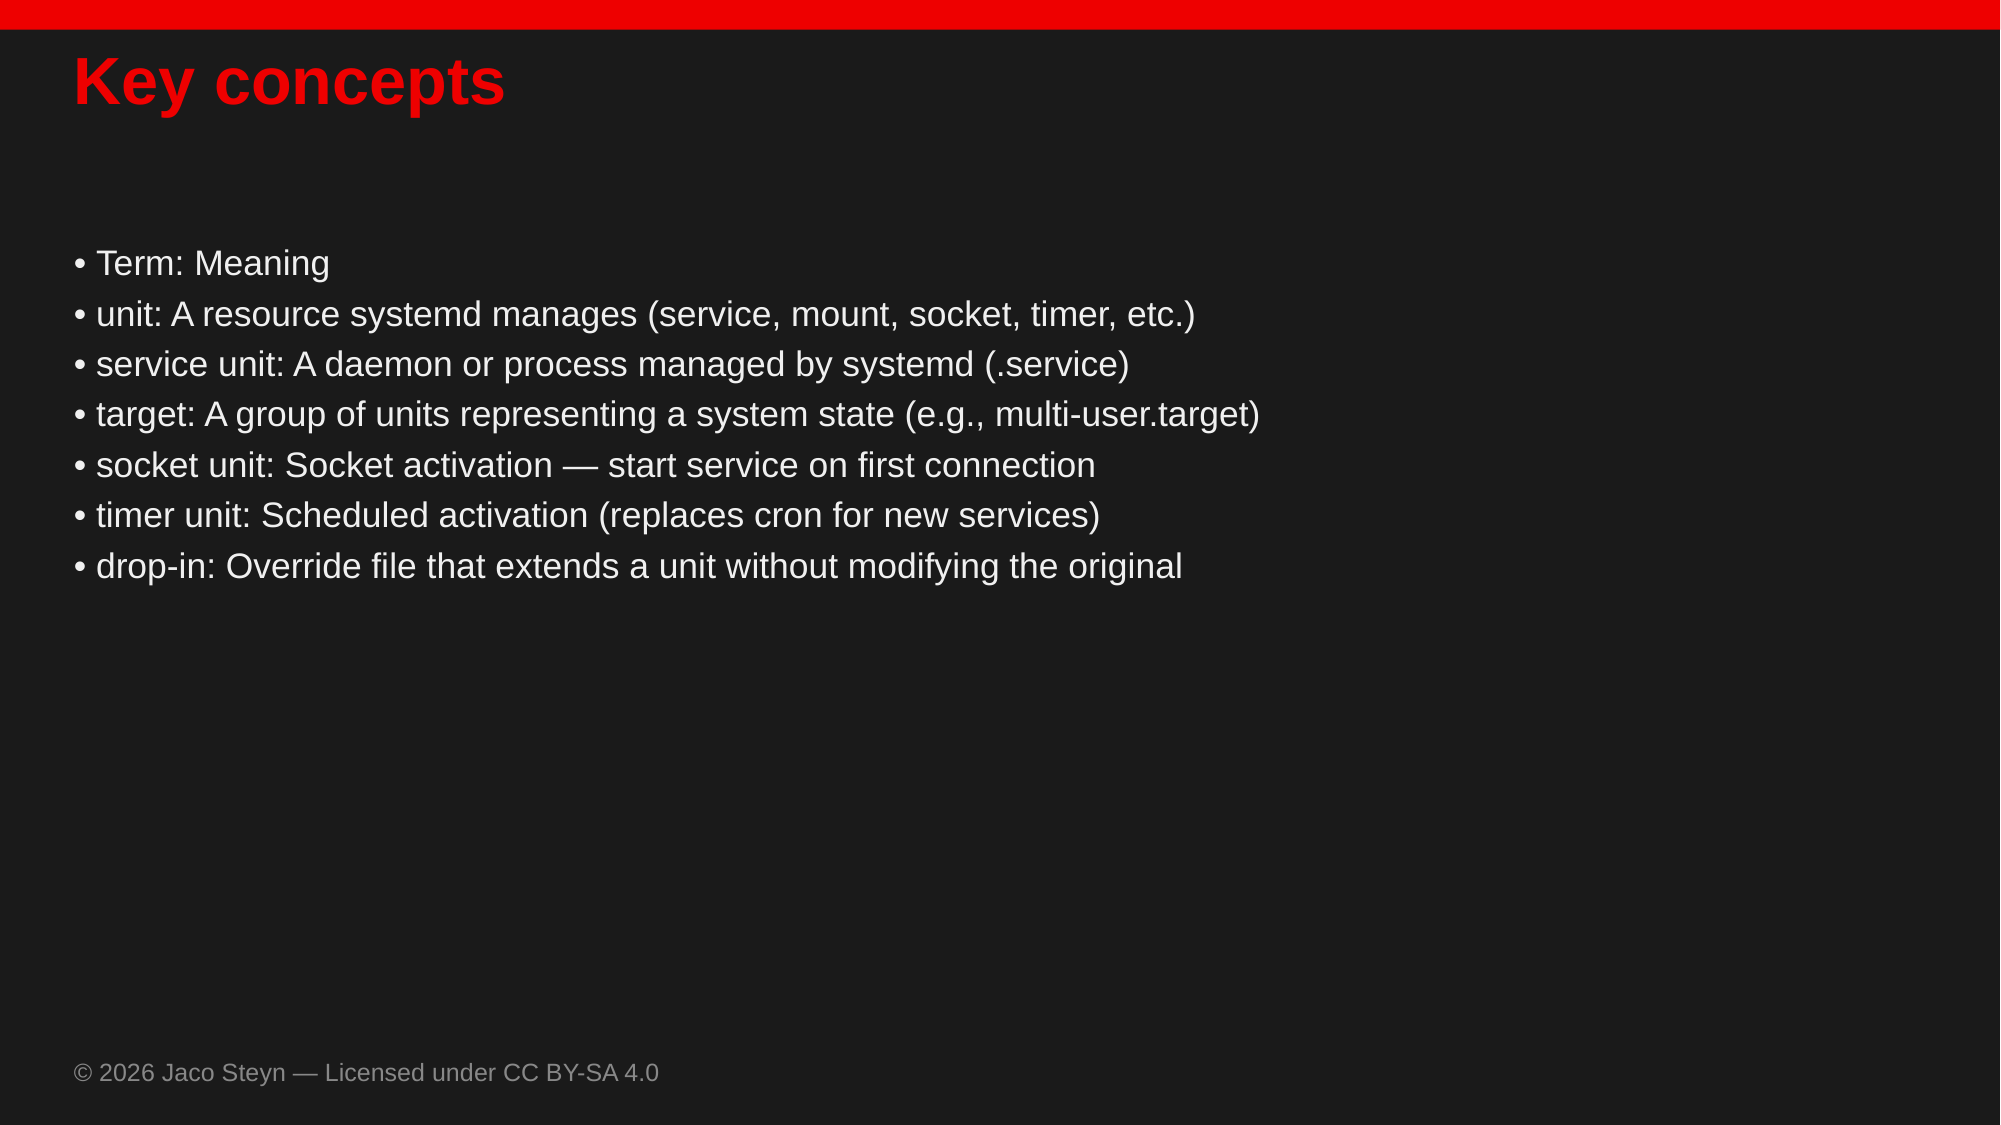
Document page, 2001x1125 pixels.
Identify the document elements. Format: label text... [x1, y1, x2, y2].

text_box • Term: Meaning • unit: A resource systemd manages (service, mount, socket, timer, etc.) • service unit: A daemon or process managed by systemd (.service) • target: A group of units representing a system state (e.g., multi-user.target) • socket unit: Socket activation — start service on first connection • timer unit: Scheduled activation (replaces cron for new services) • drop-in: Override file that extends a unit without modifying the original [59, 236, 1942, 1037]
text_box [0, 0, 2001, 30]
text_box © 2026 Jaco Steyn — Licensed under CC BY-SA 4.0 [59, 1051, 1942, 1093]
text_box Key concepts [59, 36, 1942, 208]
